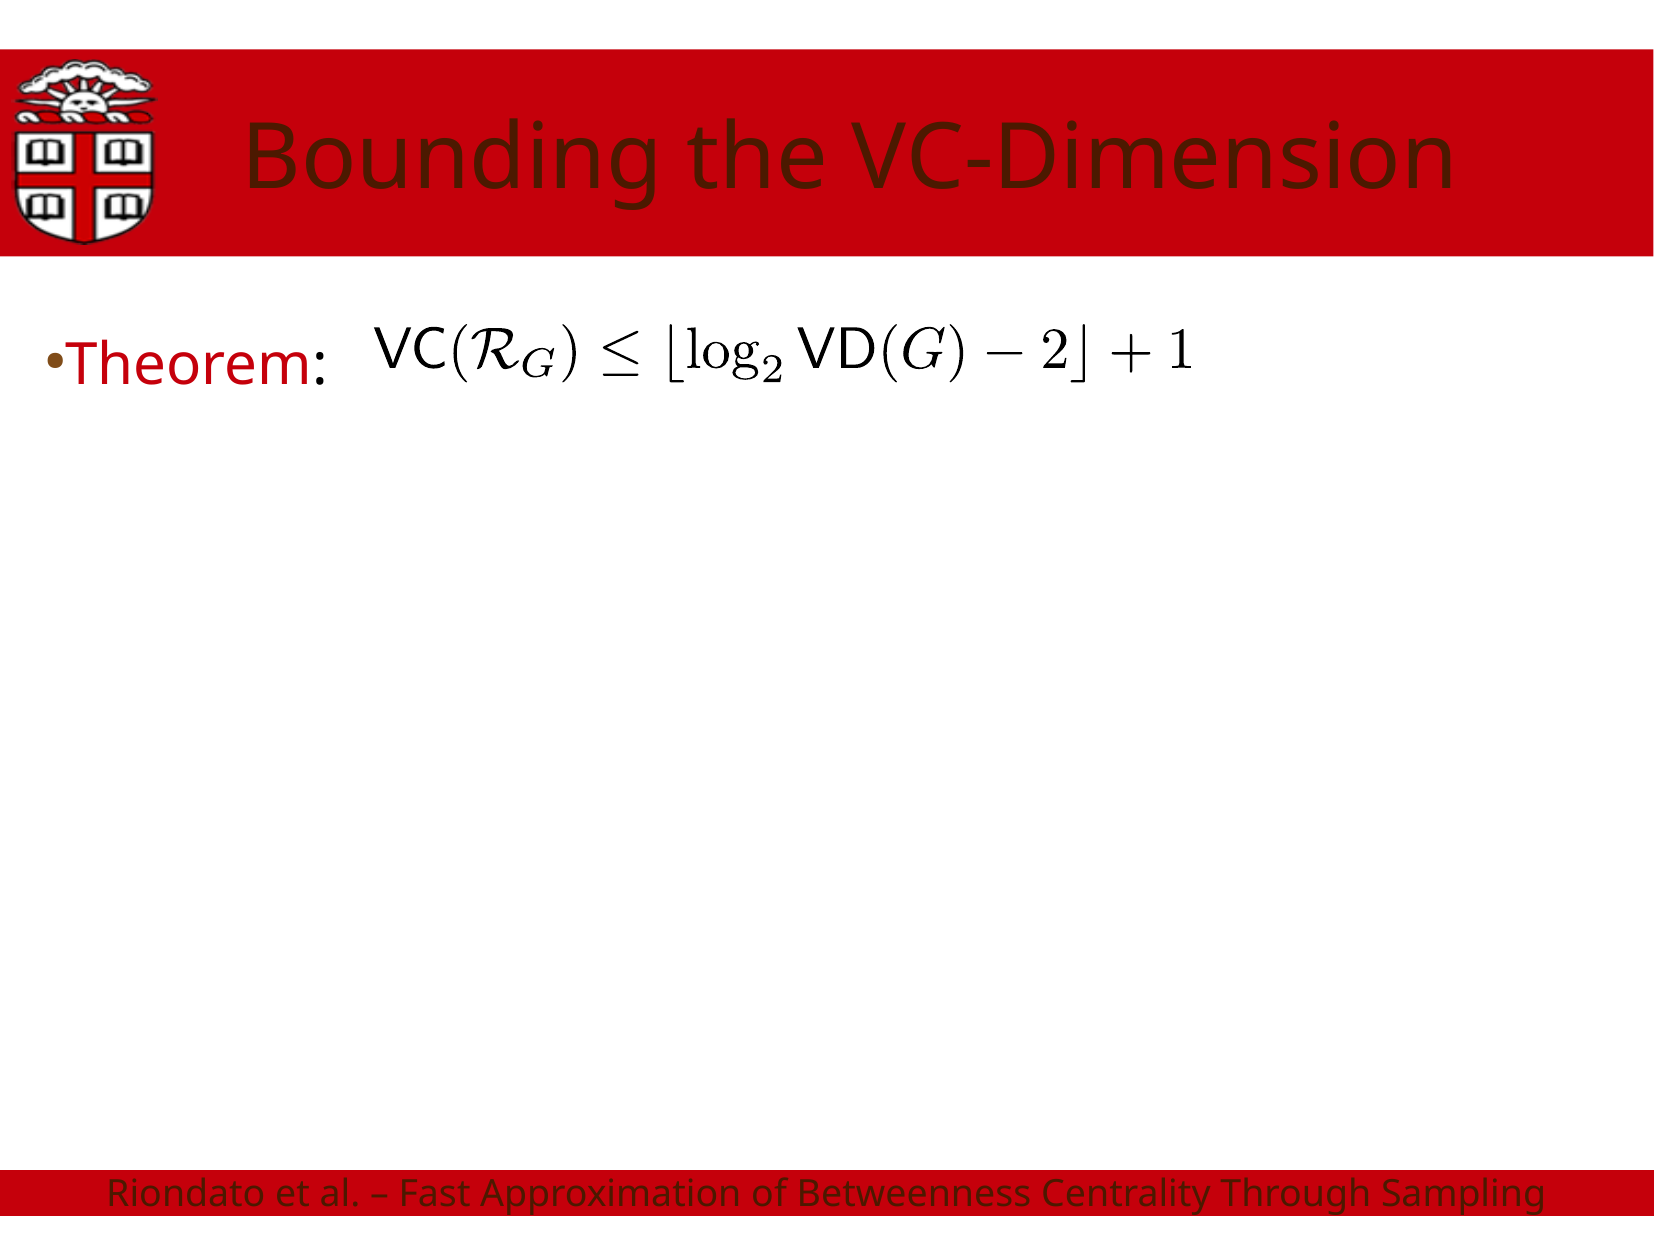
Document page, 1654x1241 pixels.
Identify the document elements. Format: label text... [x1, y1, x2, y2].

text_box Theorem: [30, 315, 1621, 1087]
picture [11, 59, 158, 245]
text_box [373, 324, 1196, 383]
text_box Riondato et al. – Fast Approximation of Betweenness Centrality Through Sampling [0, 1170, 1654, 1216]
title Bounding the VC-Dimension [0, 49, 1654, 257]
